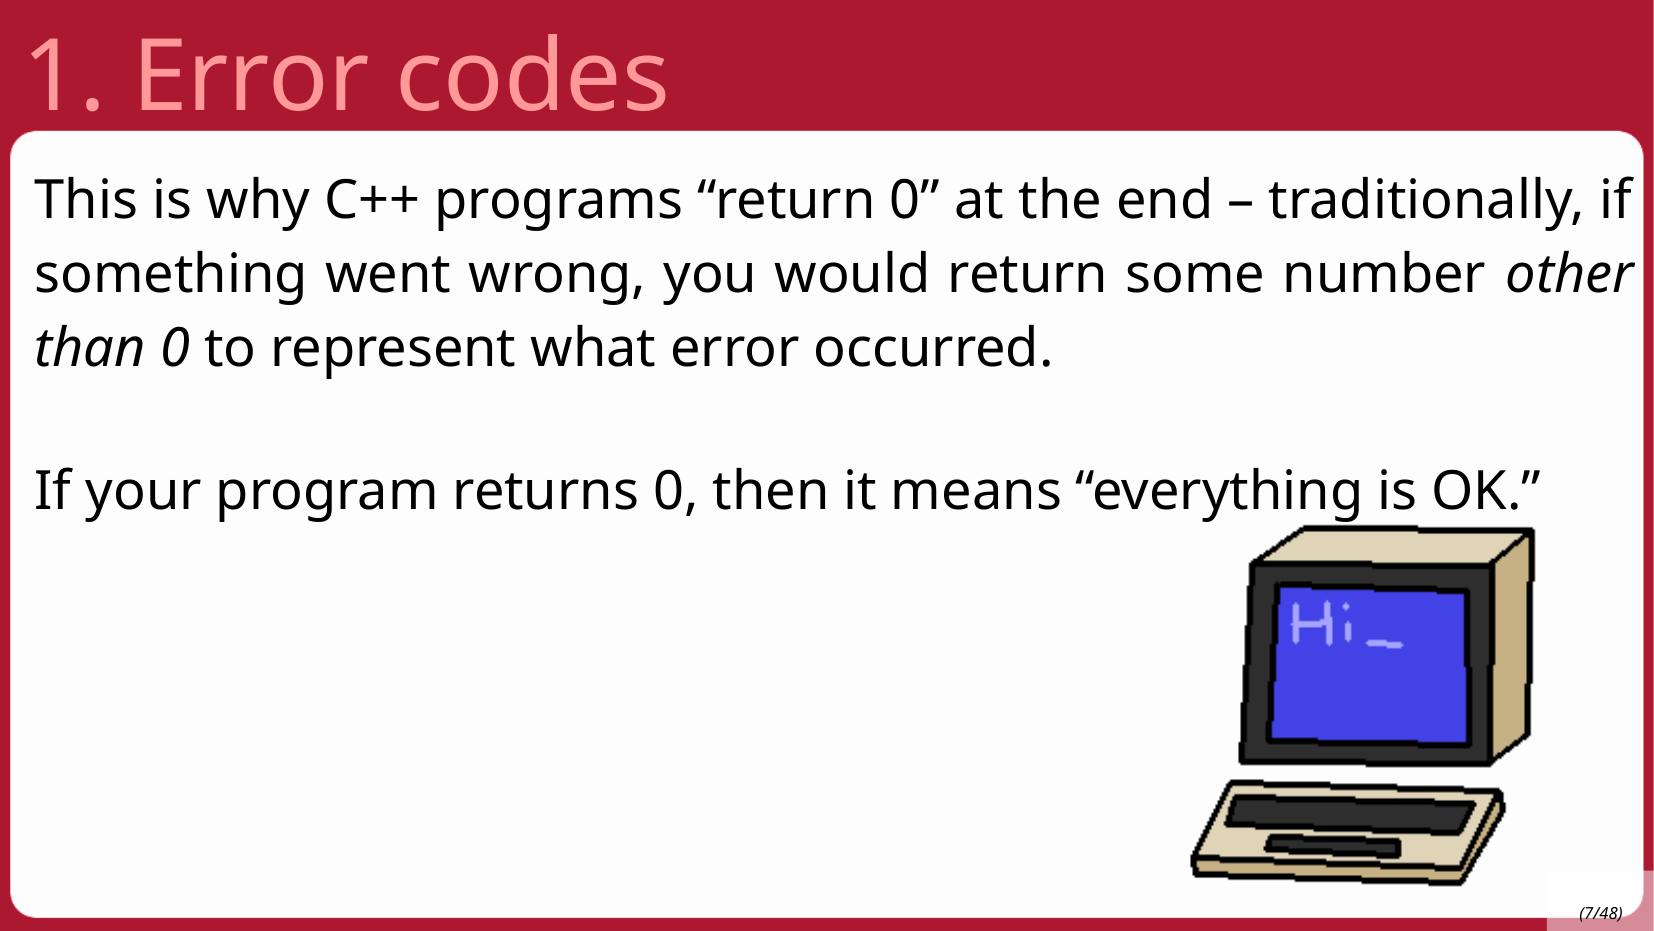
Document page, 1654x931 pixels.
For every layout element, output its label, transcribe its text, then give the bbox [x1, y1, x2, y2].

picture [0, 0, 1654, 931]
text_box (<number>/48) [1546, 877, 1654, 931]
text_box This is why C++ programs “return 0” at the end – traditionally, if something went wrong, you would return some number other than 0 to represent what error occurred. If your program returns 0, then it means “everything is OK.” [34, 160, 1635, 870]
title 1. Error codes [22, 7, 1511, 136]
